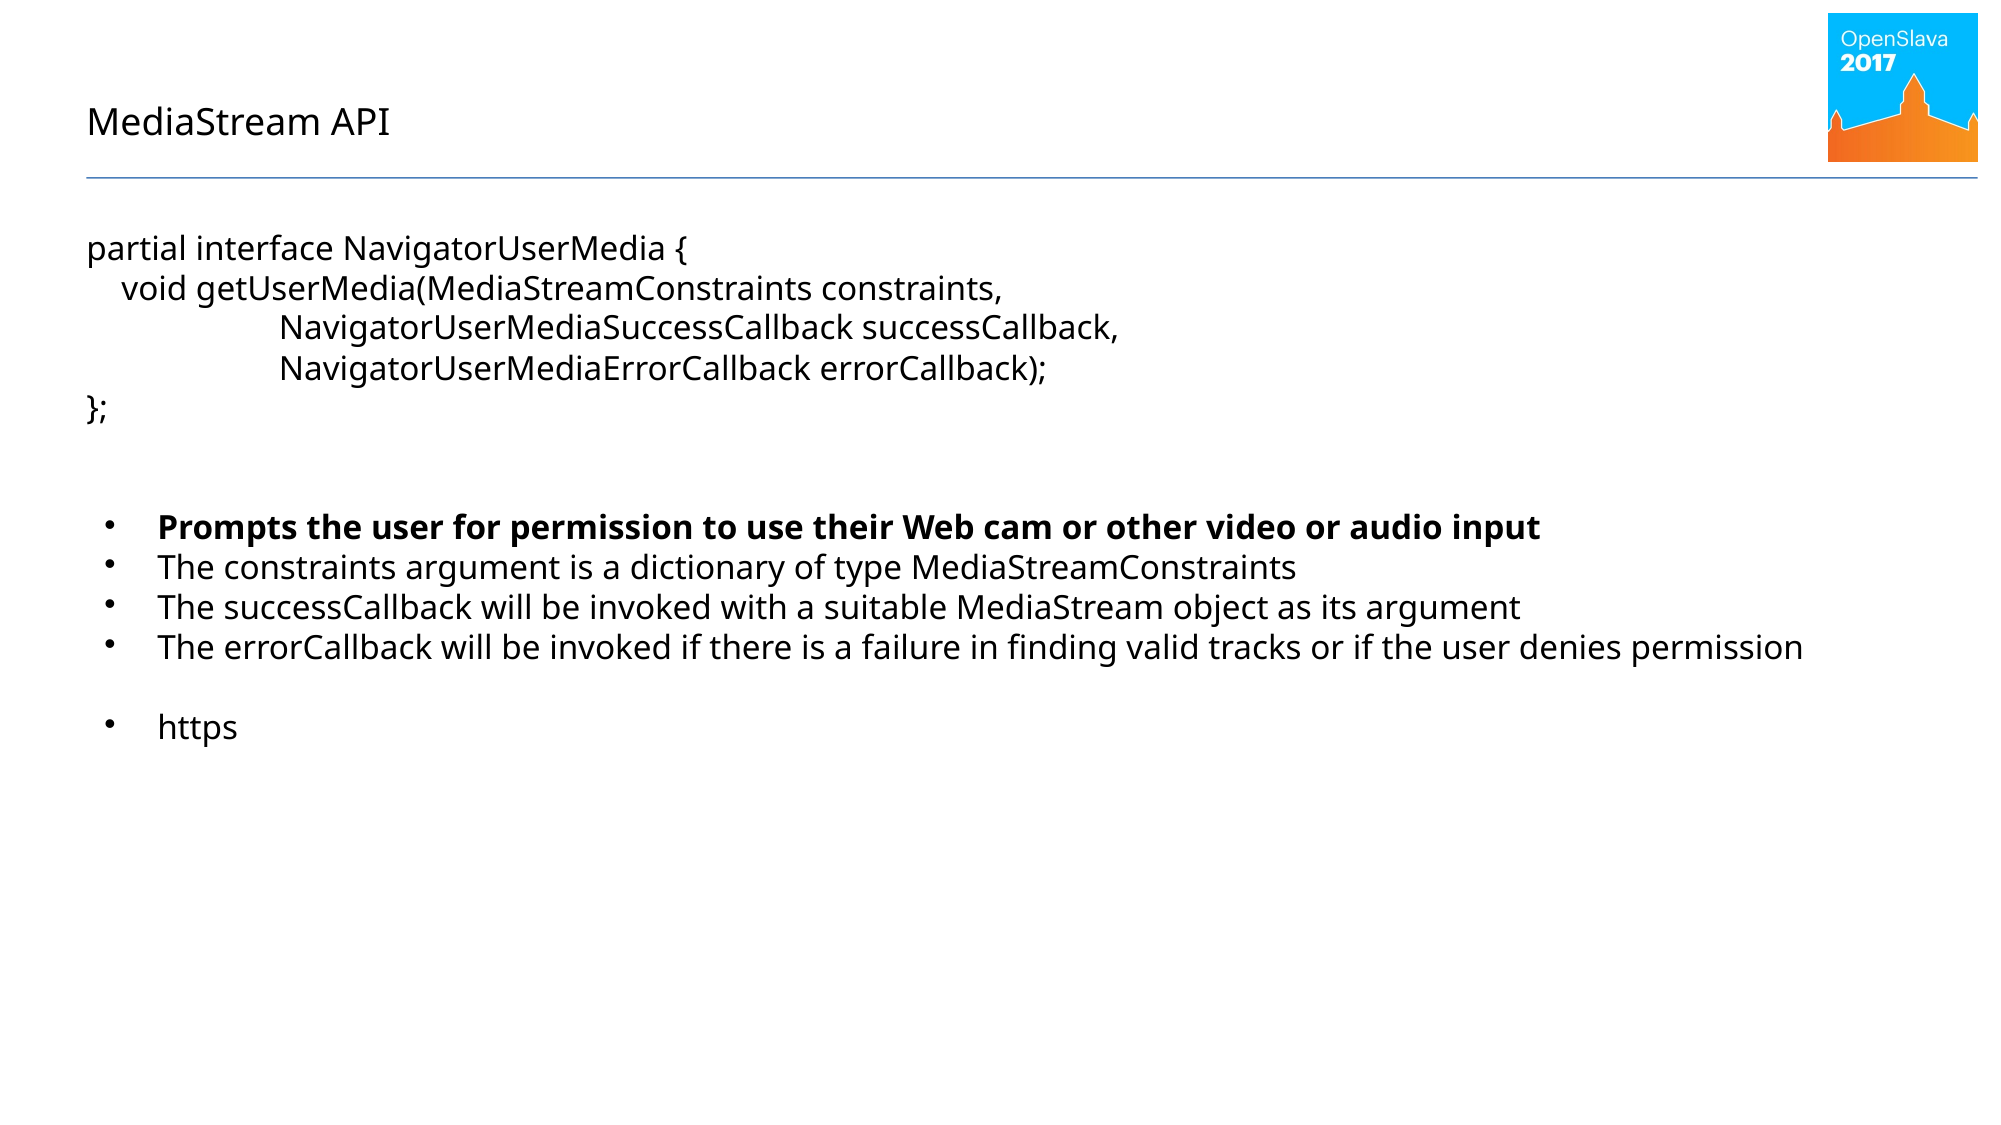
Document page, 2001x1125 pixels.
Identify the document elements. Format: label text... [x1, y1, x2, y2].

picture [1884, 54, 1895, 71]
picture [1868, 37, 1882, 44]
picture [1918, 37, 1924, 45]
picture [1941, 35, 1947, 45]
picture [1829, 75, 1978, 162]
picture [1842, 54, 1871, 71]
picture [1873, 54, 1881, 71]
text_box MediaStream API [86, 62, 1829, 178]
text_box partial interface NavigatorUserMedia { void getUserMedia(MediaStreamConstraints constraints, NavigatorUserMediaSuccessCallback successCallback, NavigatorUserMediaErrorCallback errorCallback); }; Prompts the user for permission to use their Web cam or other video or audio input The constraints argument is a dictionary of type MediaStreamConstraints The successCallback will be invoked with a suitable MediaStream object as its argument The errorCallback will be invoked if there is a failure in finding valid tracks or if the user denies permission https [86, 226, 1965, 997]
